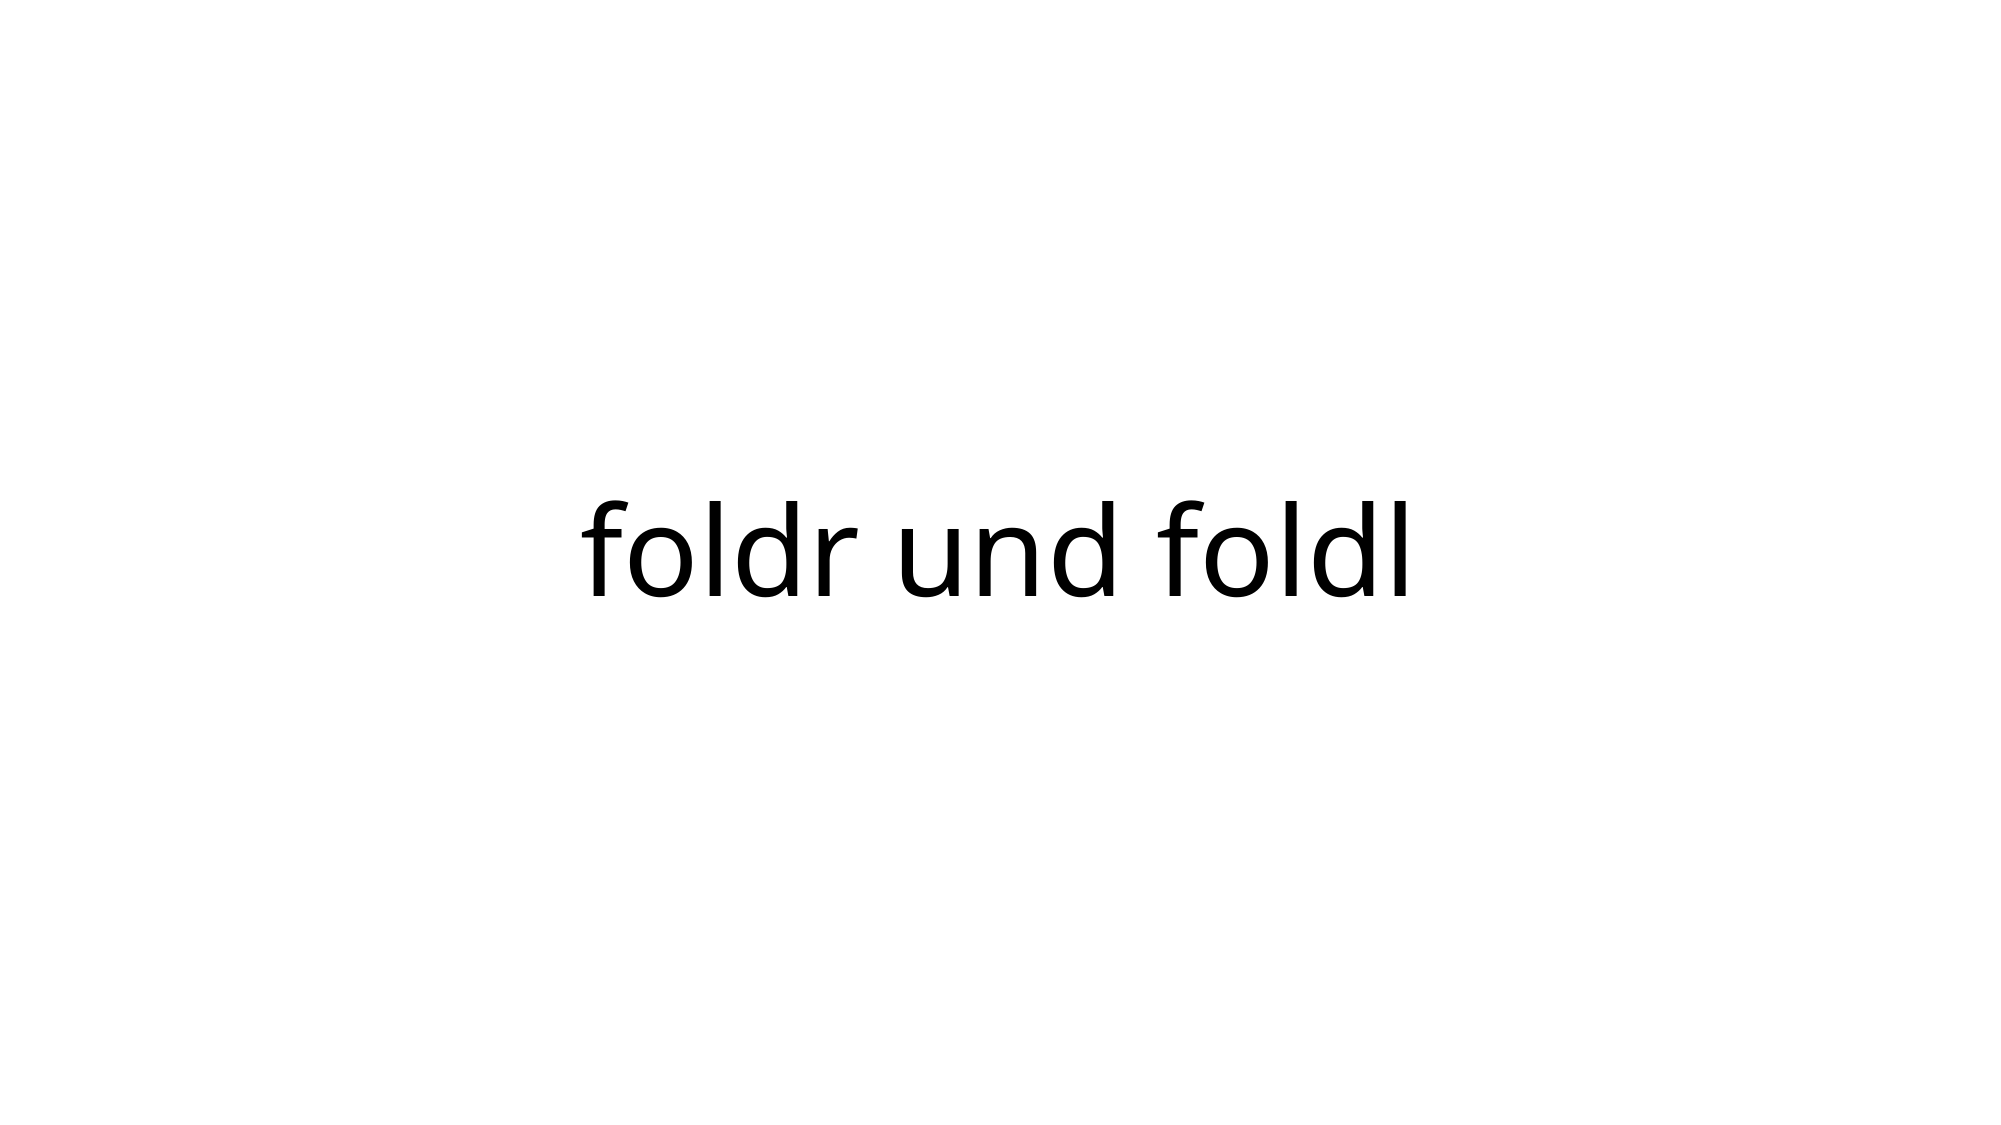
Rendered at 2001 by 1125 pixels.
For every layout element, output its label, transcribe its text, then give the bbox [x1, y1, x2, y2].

title foldr und foldl [136, 280, 1862, 631]
